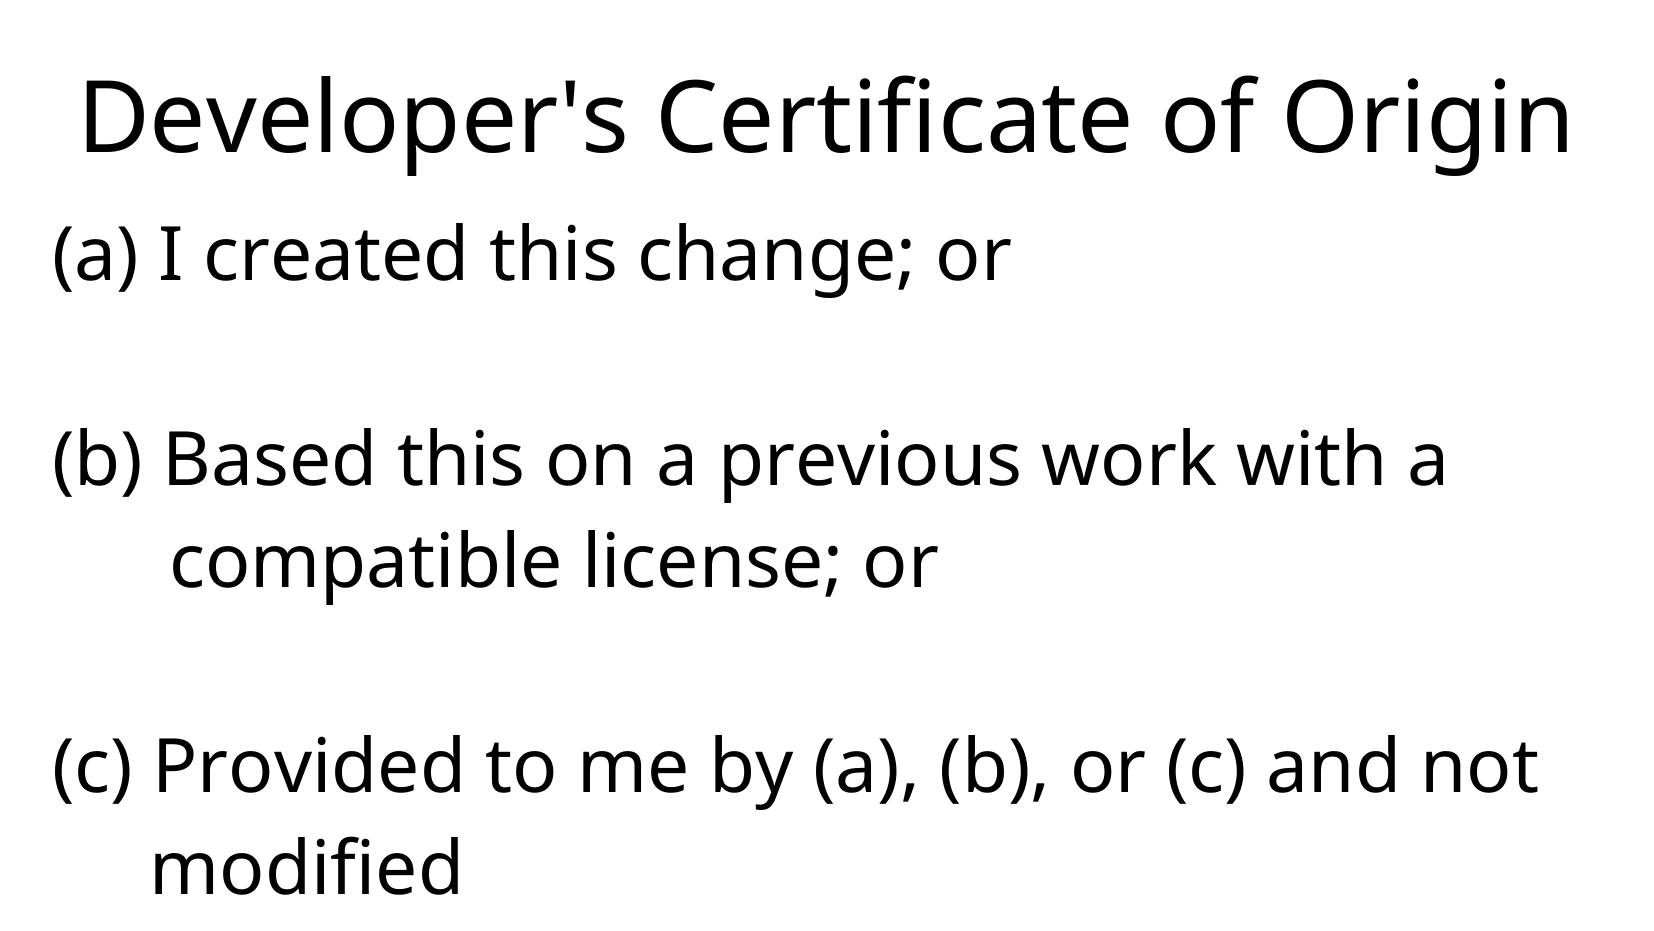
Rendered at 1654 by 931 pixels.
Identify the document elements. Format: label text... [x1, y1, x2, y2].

text_box (a) I created this change; or (b) Based this on a previous work with a compatible license; or (c) Provided to me by (a), (b), or (c) and not modified (d) This contribution is public. [37, 193, 1575, 931]
text_box Developer's Certificate of Origin [0, 38, 1654, 174]
